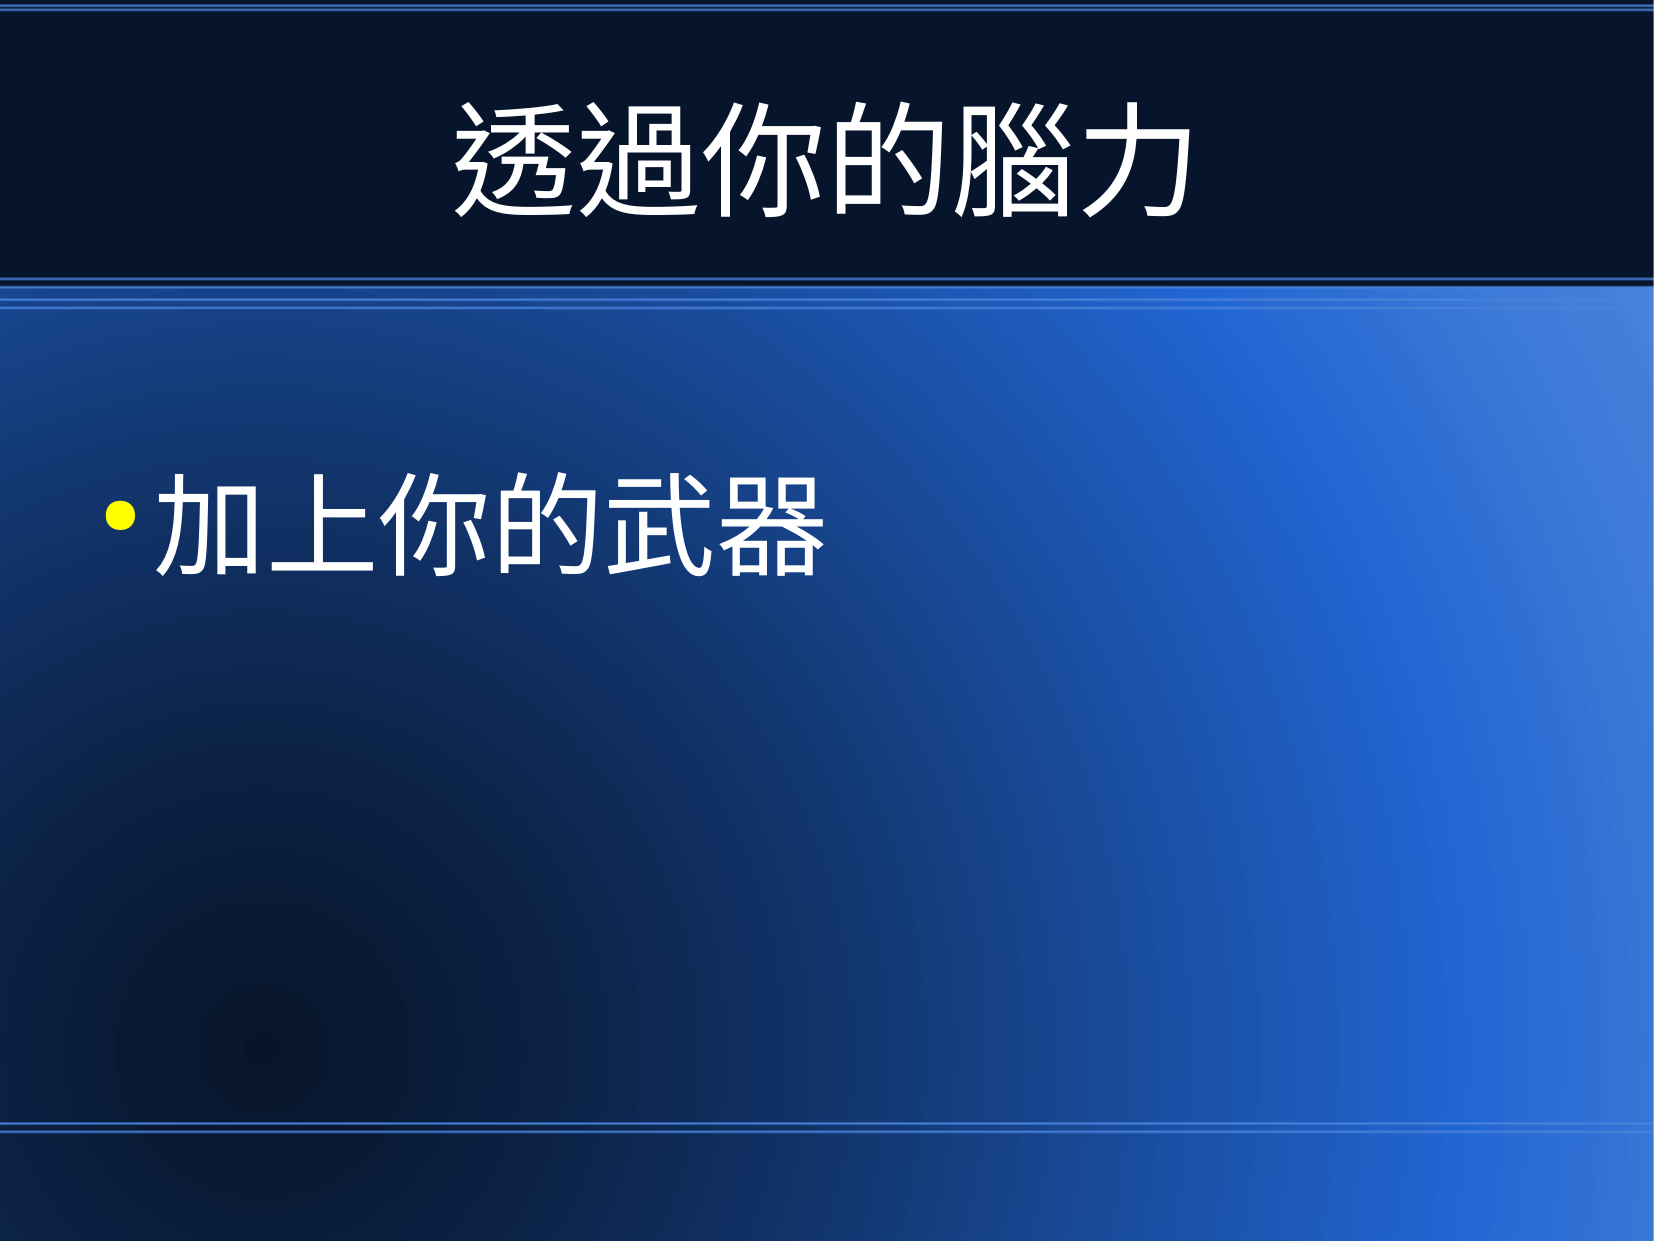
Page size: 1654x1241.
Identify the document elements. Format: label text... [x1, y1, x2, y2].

picture [0, 0, 1654, 1241]
list 加上你的武器 [82, 355, 1571, 1241]
title 透過你的腦力 [82, 49, 1571, 257]
